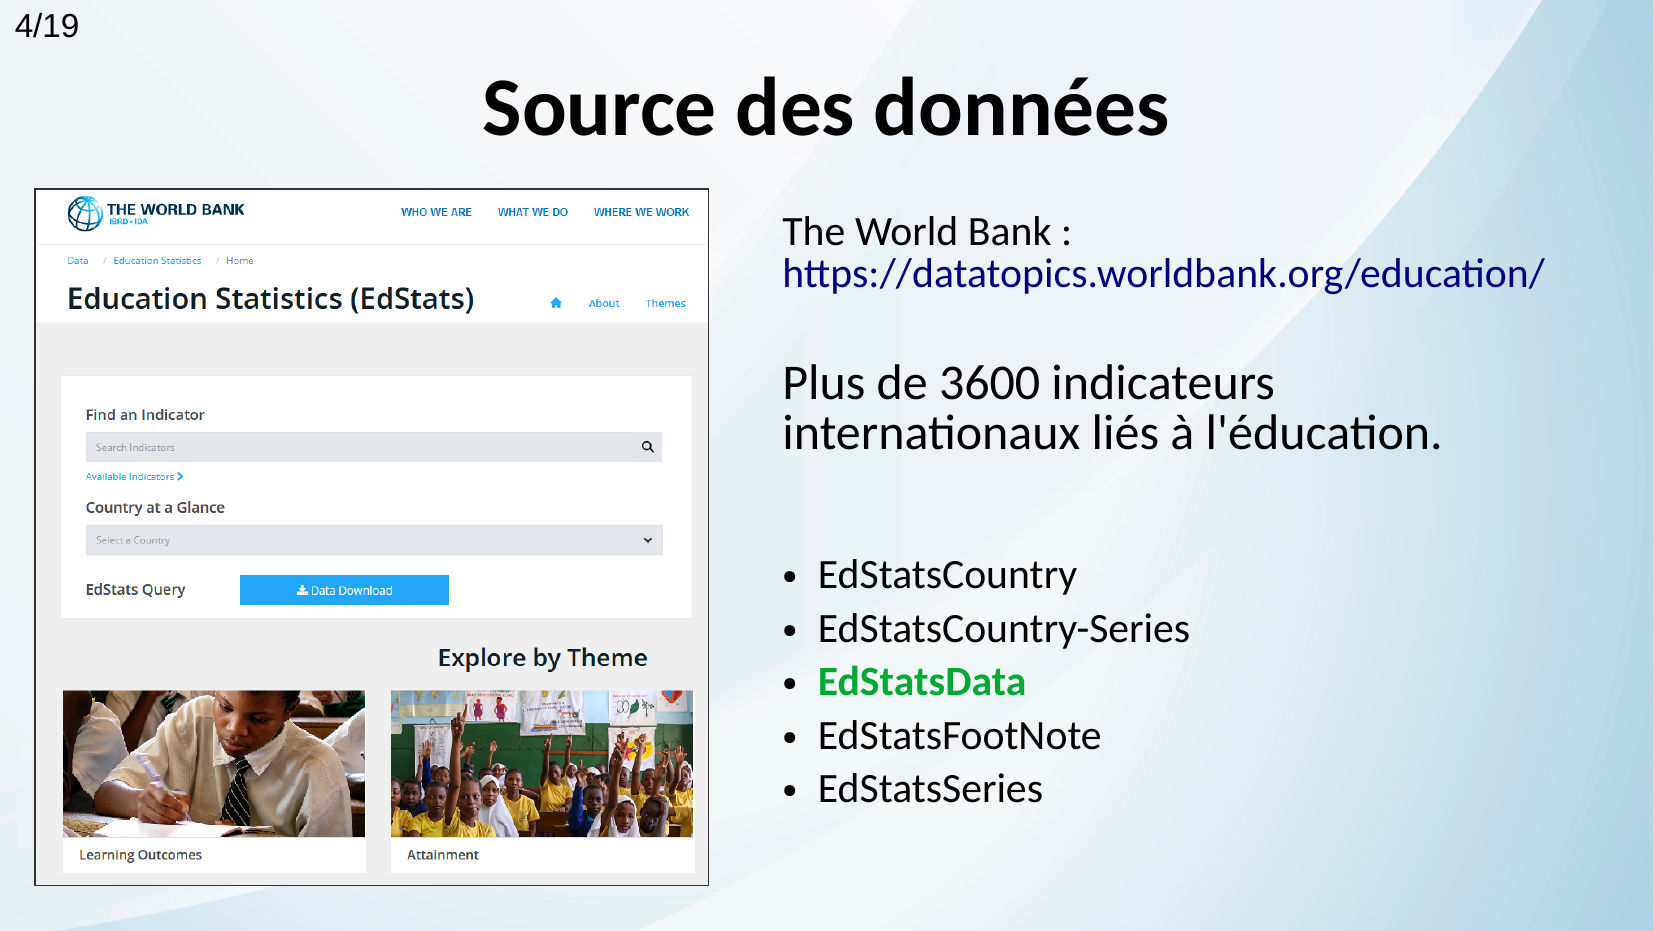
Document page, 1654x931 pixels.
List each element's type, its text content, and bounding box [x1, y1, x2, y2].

text_box Plus de 3600 indicateurs internationaux liés à l'éducation. [767, 354, 1506, 520]
text_box 4/19 [0, 0, 119, 60]
text_box The World Bank : https://datatopics.worldbank.org/education/ [767, 206, 1625, 347]
title Source des données [82, 37, 1571, 193]
text_box EdStatsCountry EdStatsCountry-Series EdStatsData EdStatsFootNote EdStatsSeries [767, 550, 1418, 821]
picture [0, 0, 1654, 931]
